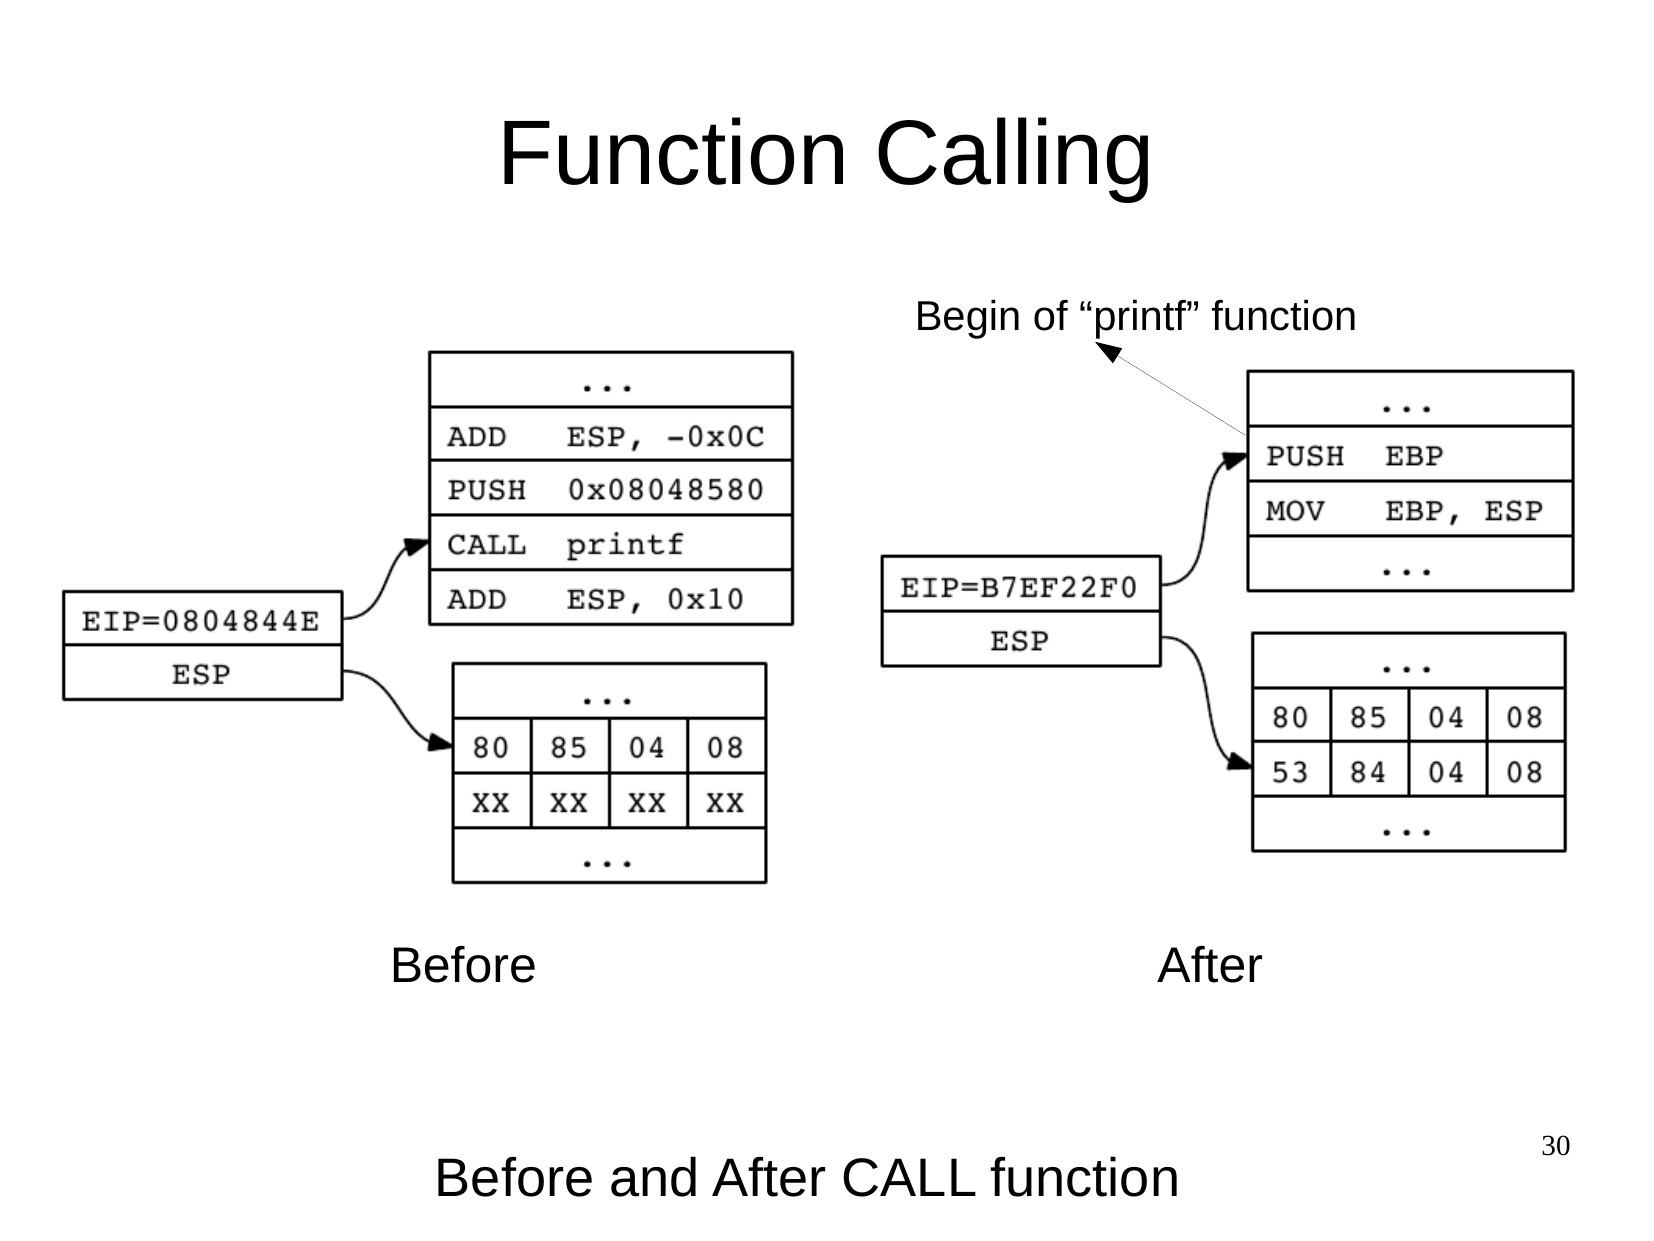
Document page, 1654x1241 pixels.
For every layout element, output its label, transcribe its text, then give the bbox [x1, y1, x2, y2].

text_box Begin of “printf” function [900, 285, 1373, 347]
picture [870, 359, 1589, 867]
picture [53, 340, 811, 901]
title Function Calling [82, 49, 1571, 257]
text_box Before and After CALL function [420, 1140, 1197, 1216]
text_box After [1142, 930, 1279, 1002]
text_box Before [375, 930, 552, 1002]
